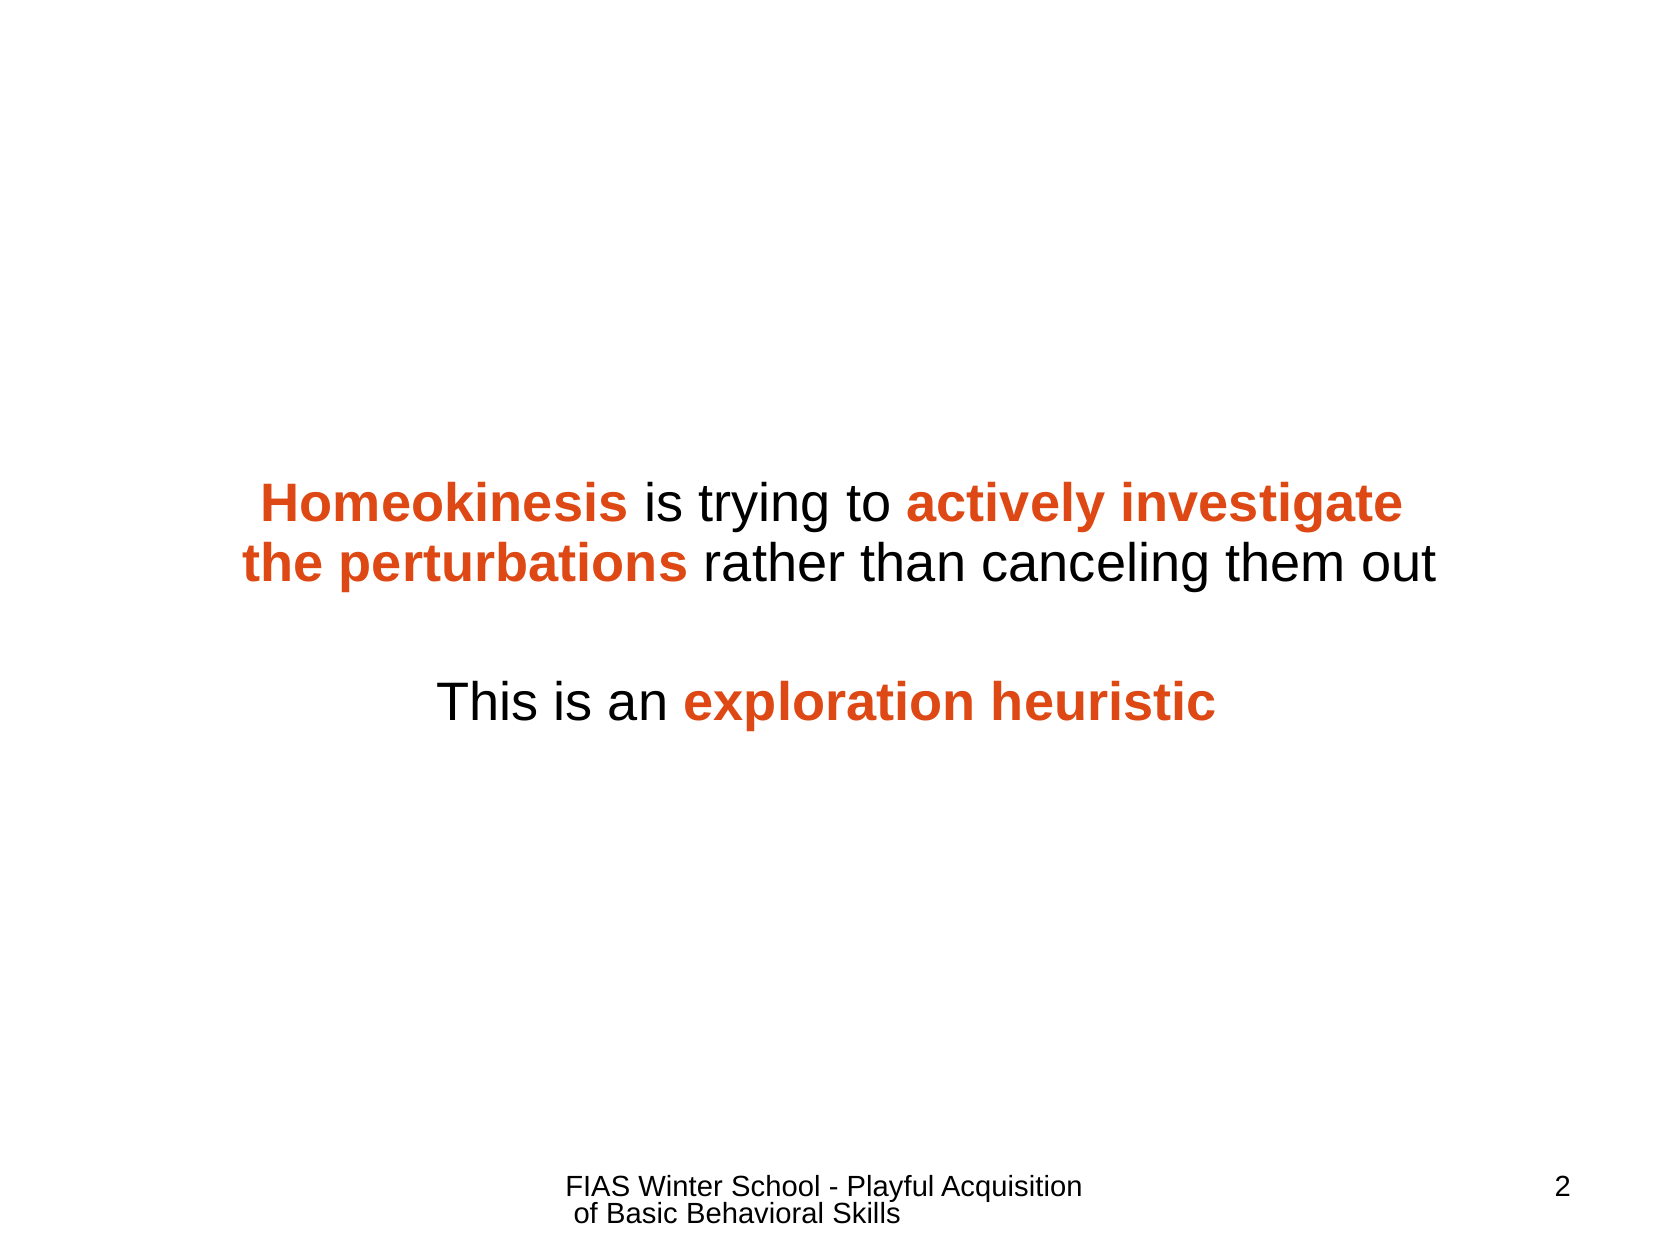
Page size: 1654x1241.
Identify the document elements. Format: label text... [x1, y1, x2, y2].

text_box Homeokinesis is trying to actively investigate the perturbations rather than canceling them out [120, 450, 1561, 616]
text_box This is an exploration heuristic [275, 671, 1378, 733]
